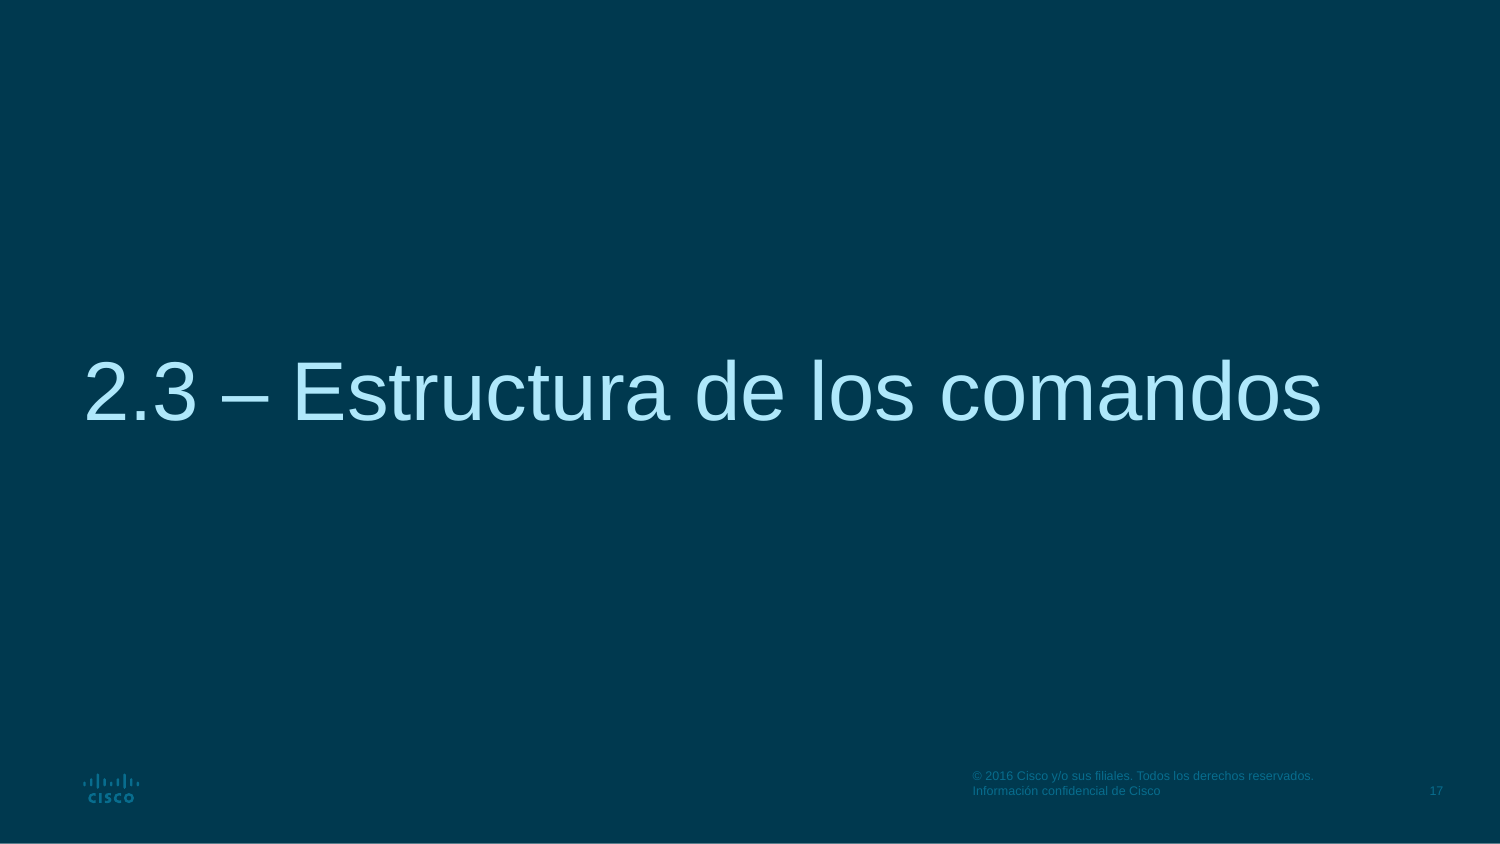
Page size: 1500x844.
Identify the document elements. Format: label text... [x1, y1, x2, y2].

title 2.3 – Estructura de los comandos [68, 294, 1419, 446]
